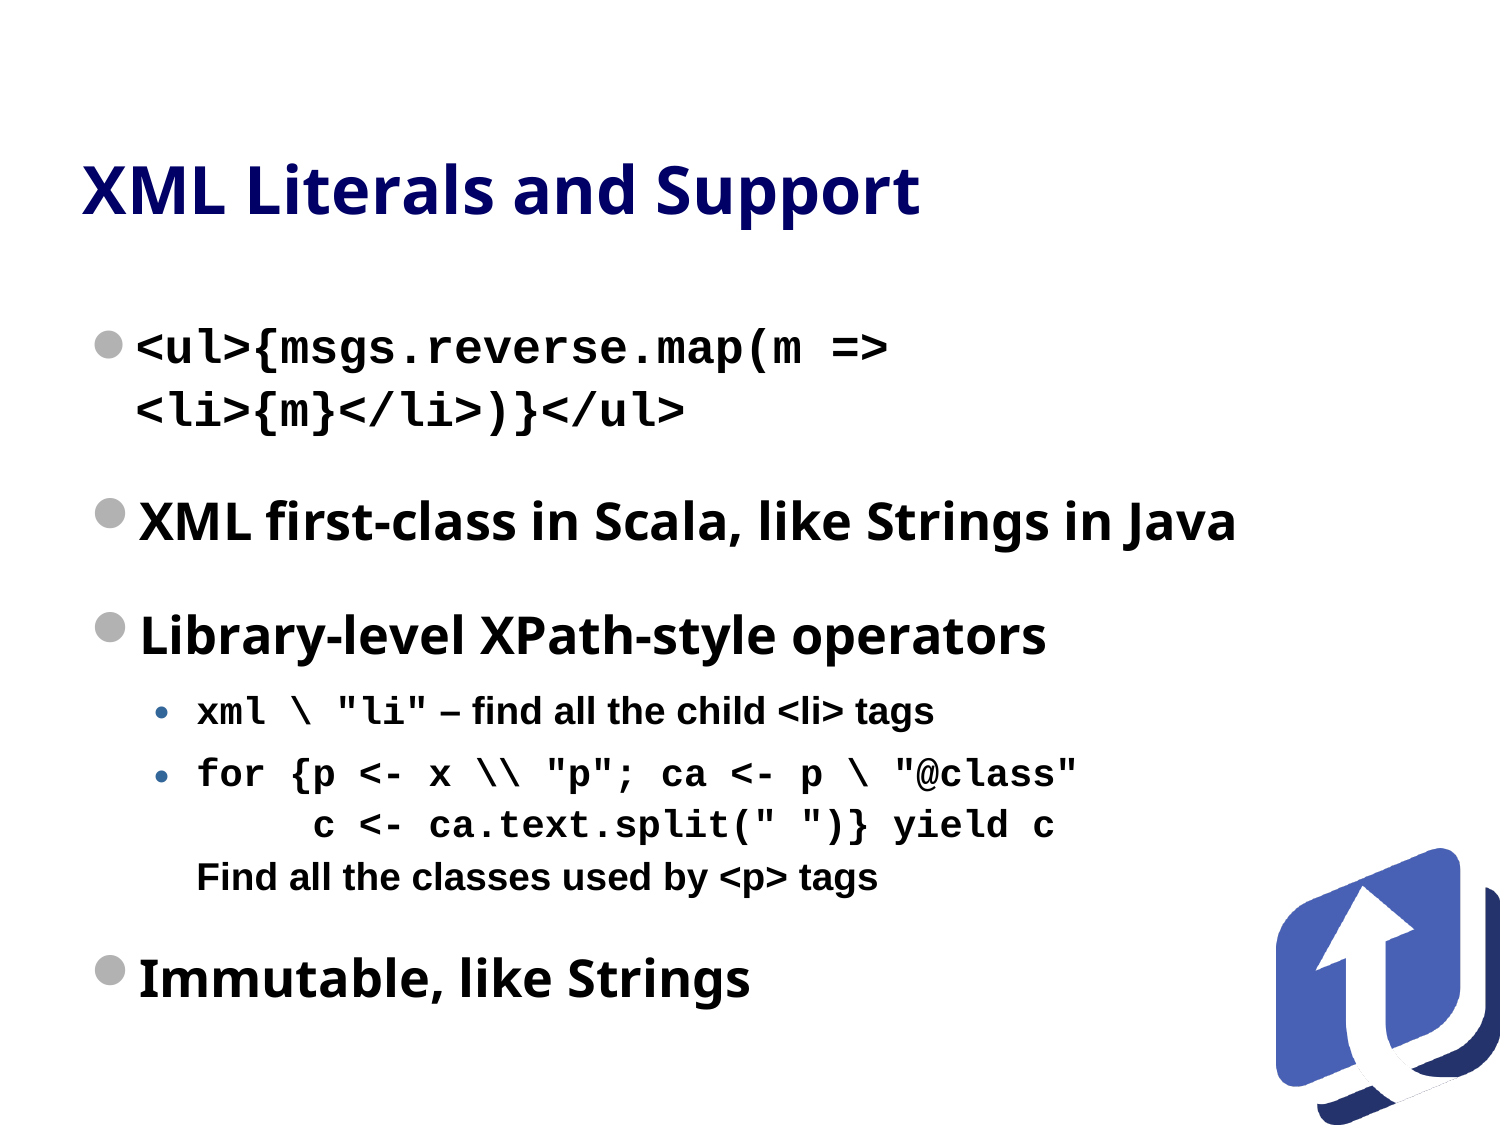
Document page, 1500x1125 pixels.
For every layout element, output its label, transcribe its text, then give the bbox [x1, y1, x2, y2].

title XML Literals and Support [74, 98, 1423, 242]
list <ul>{msgs.reverse.map(m => <li>{m}</li>)}</ul> XML first-class in Scala, like Strings in Java Library-level XPath-style operators xml \ "li" – find all the child <li> tags for {p <- x \\ "p"; ca <- p \ "@class" c <- ca.text.split(" ")} yield c Find all the classes used by <p> tags Immutable, like Strings [74, 307, 1273, 1085]
picture [1276, 848, 1500, 1125]
